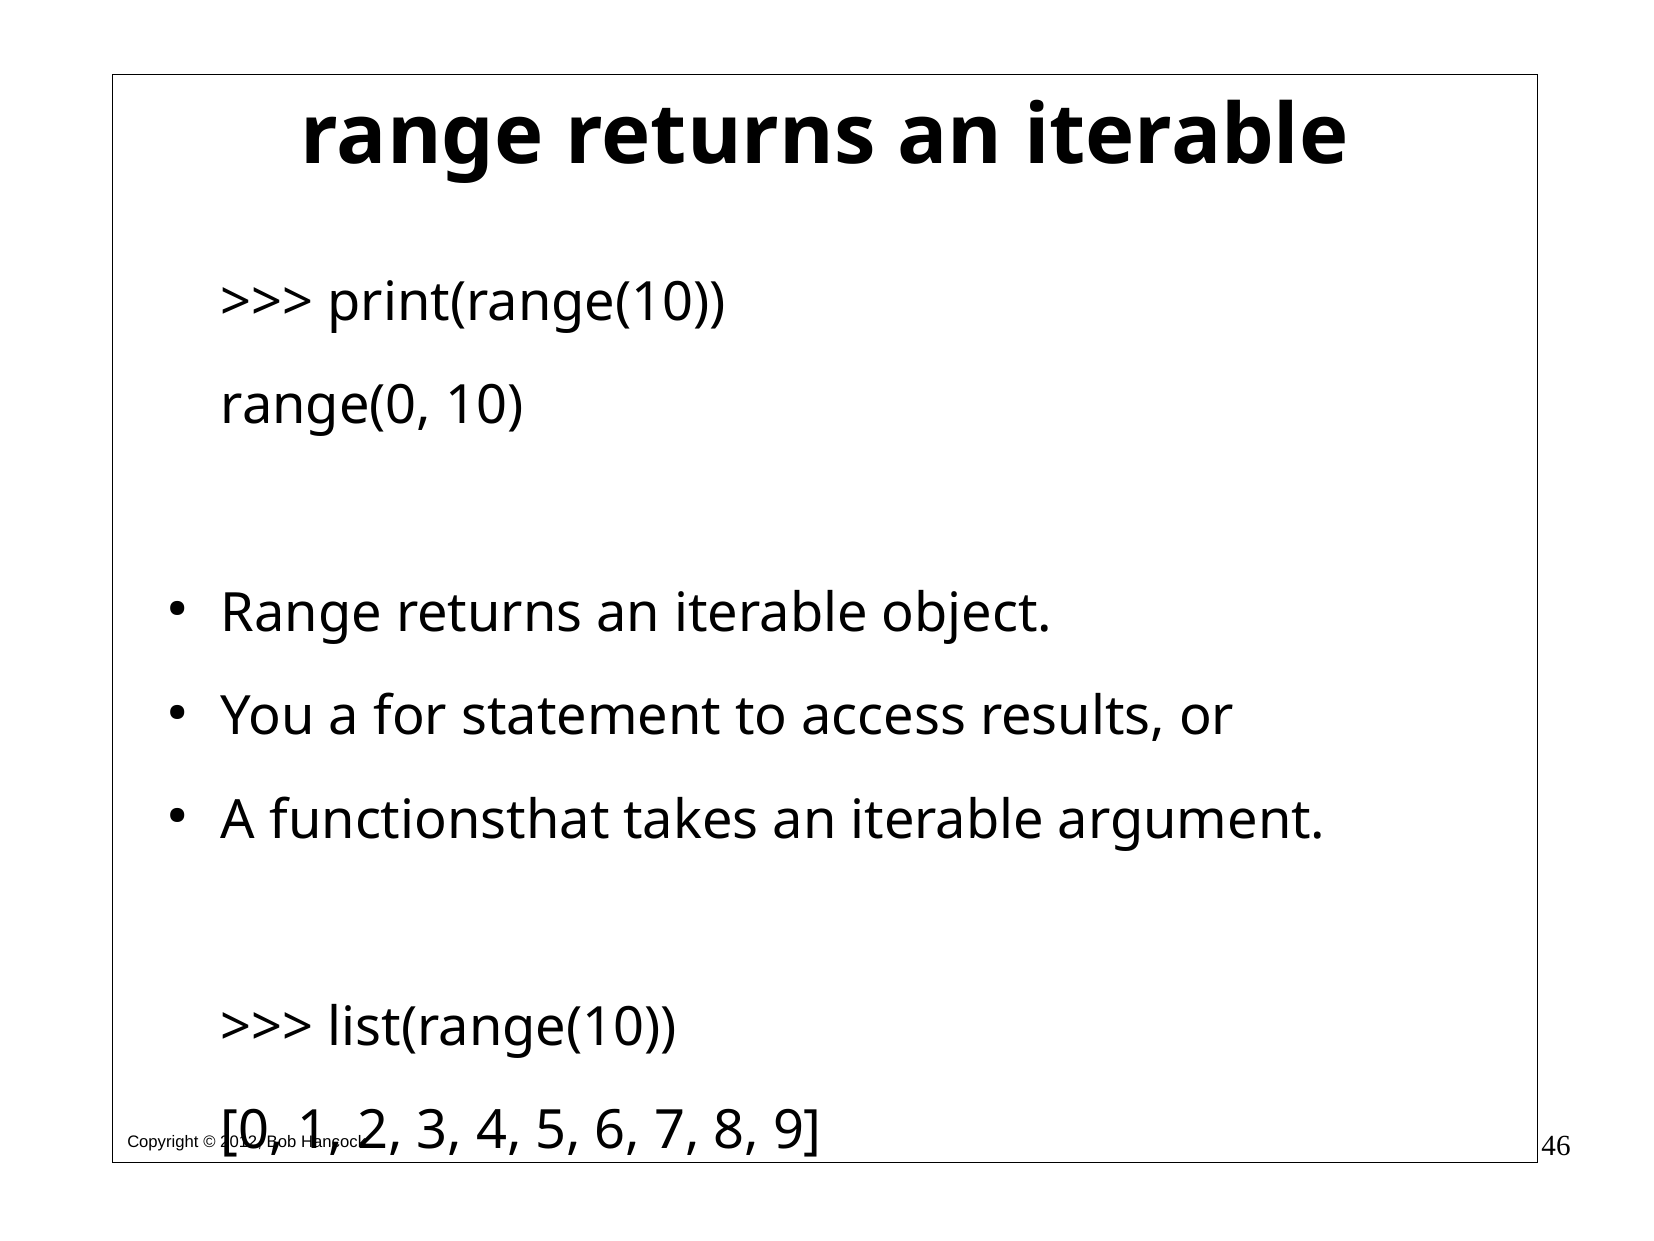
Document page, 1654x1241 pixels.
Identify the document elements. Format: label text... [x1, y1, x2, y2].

list >>> print(range(10)) range(0, 10) Range returns an iterable object. You a for statement to access results, or A functionsthat takes an iterable argument. >>> list(range(10)) [0, 1, 2, 3, 4, 5, 6, 7, 8, 9] [150, 262, 1501, 1126]
title range returns an iterable [112, 75, 1538, 188]
text_box Copyright © 2012, Bob Hancock [112, 1125, 382, 1159]
